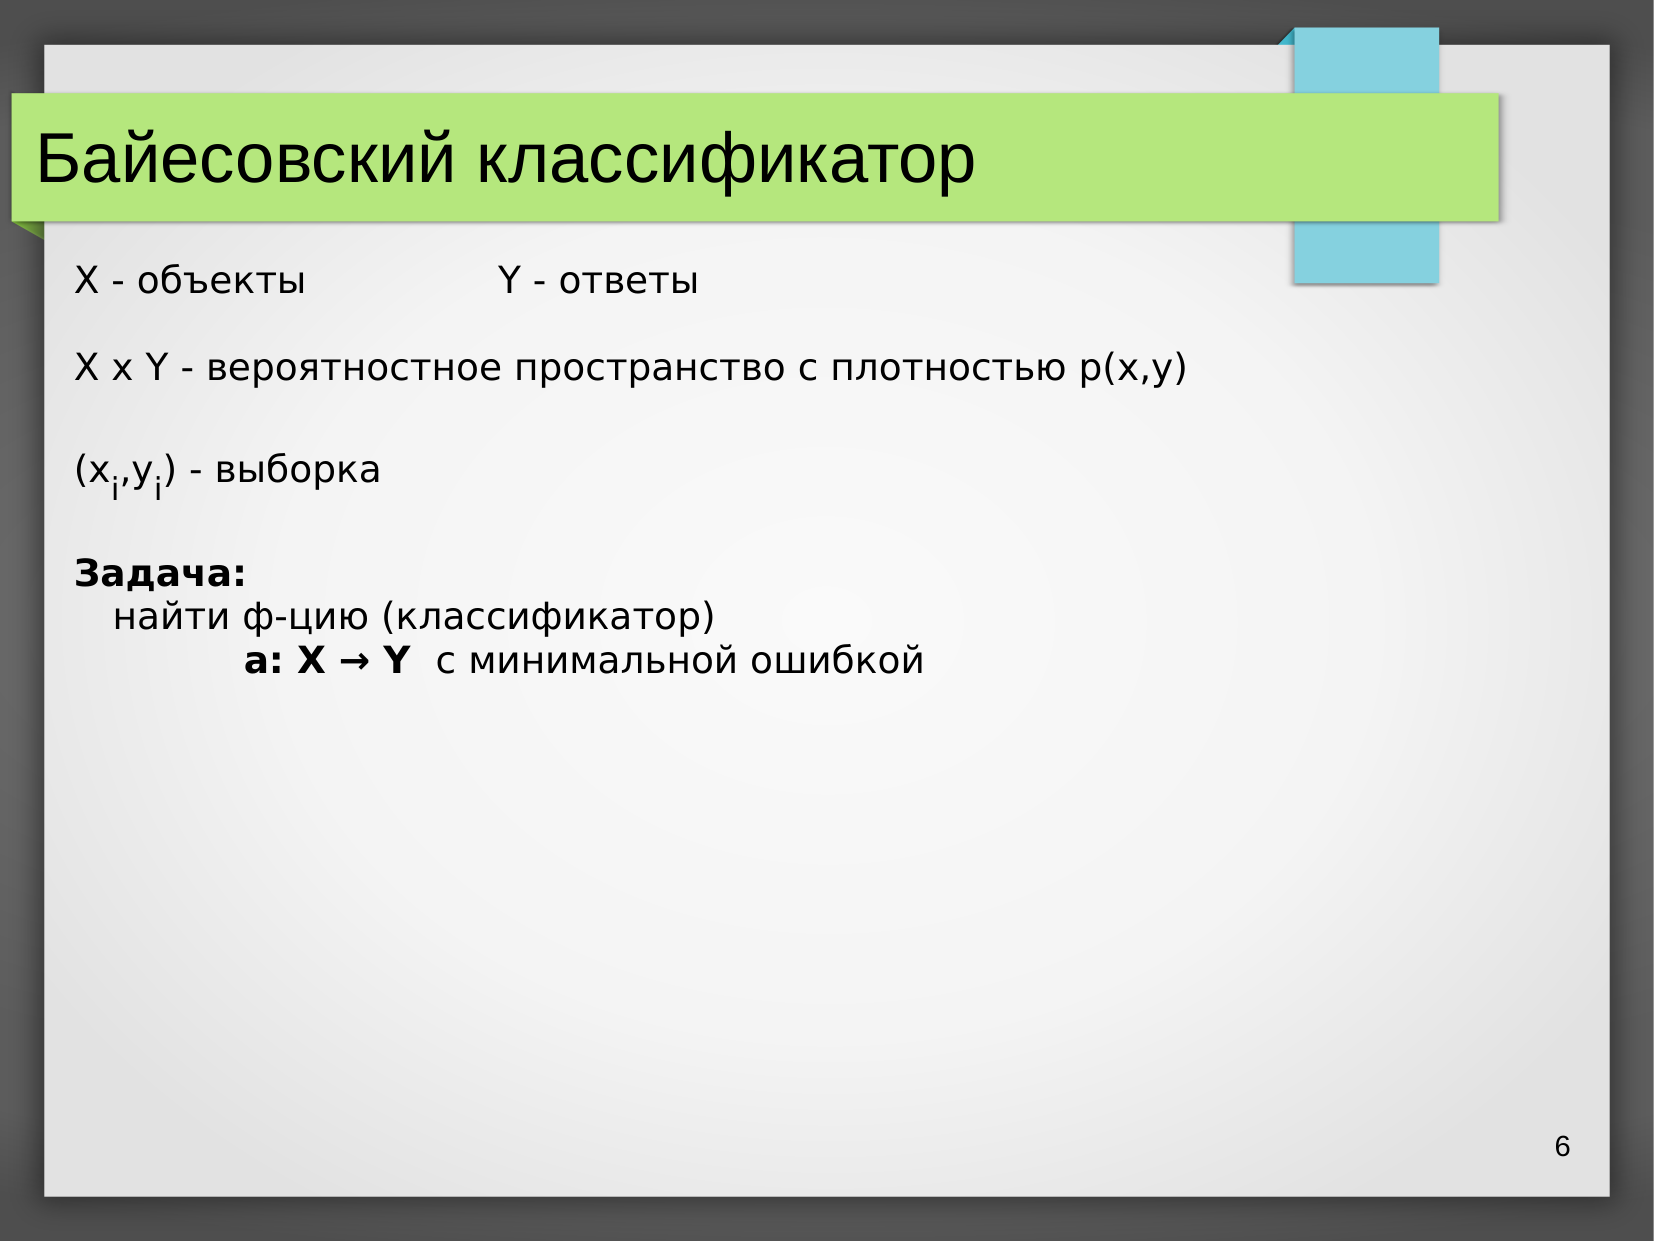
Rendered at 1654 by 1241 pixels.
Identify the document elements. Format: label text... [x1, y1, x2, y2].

text_box X - объекты Y - ответы X x Y - вероятностное пространство с плотностью p(x,y) (xi,yi) - выборка Задача: найти ф-цию (классификатор) a: X → Y с минимальной ошибкой [59, 251, 1583, 780]
picture [0, 0, 1654, 1241]
title Байесовский классификатор [35, 118, 1489, 199]
